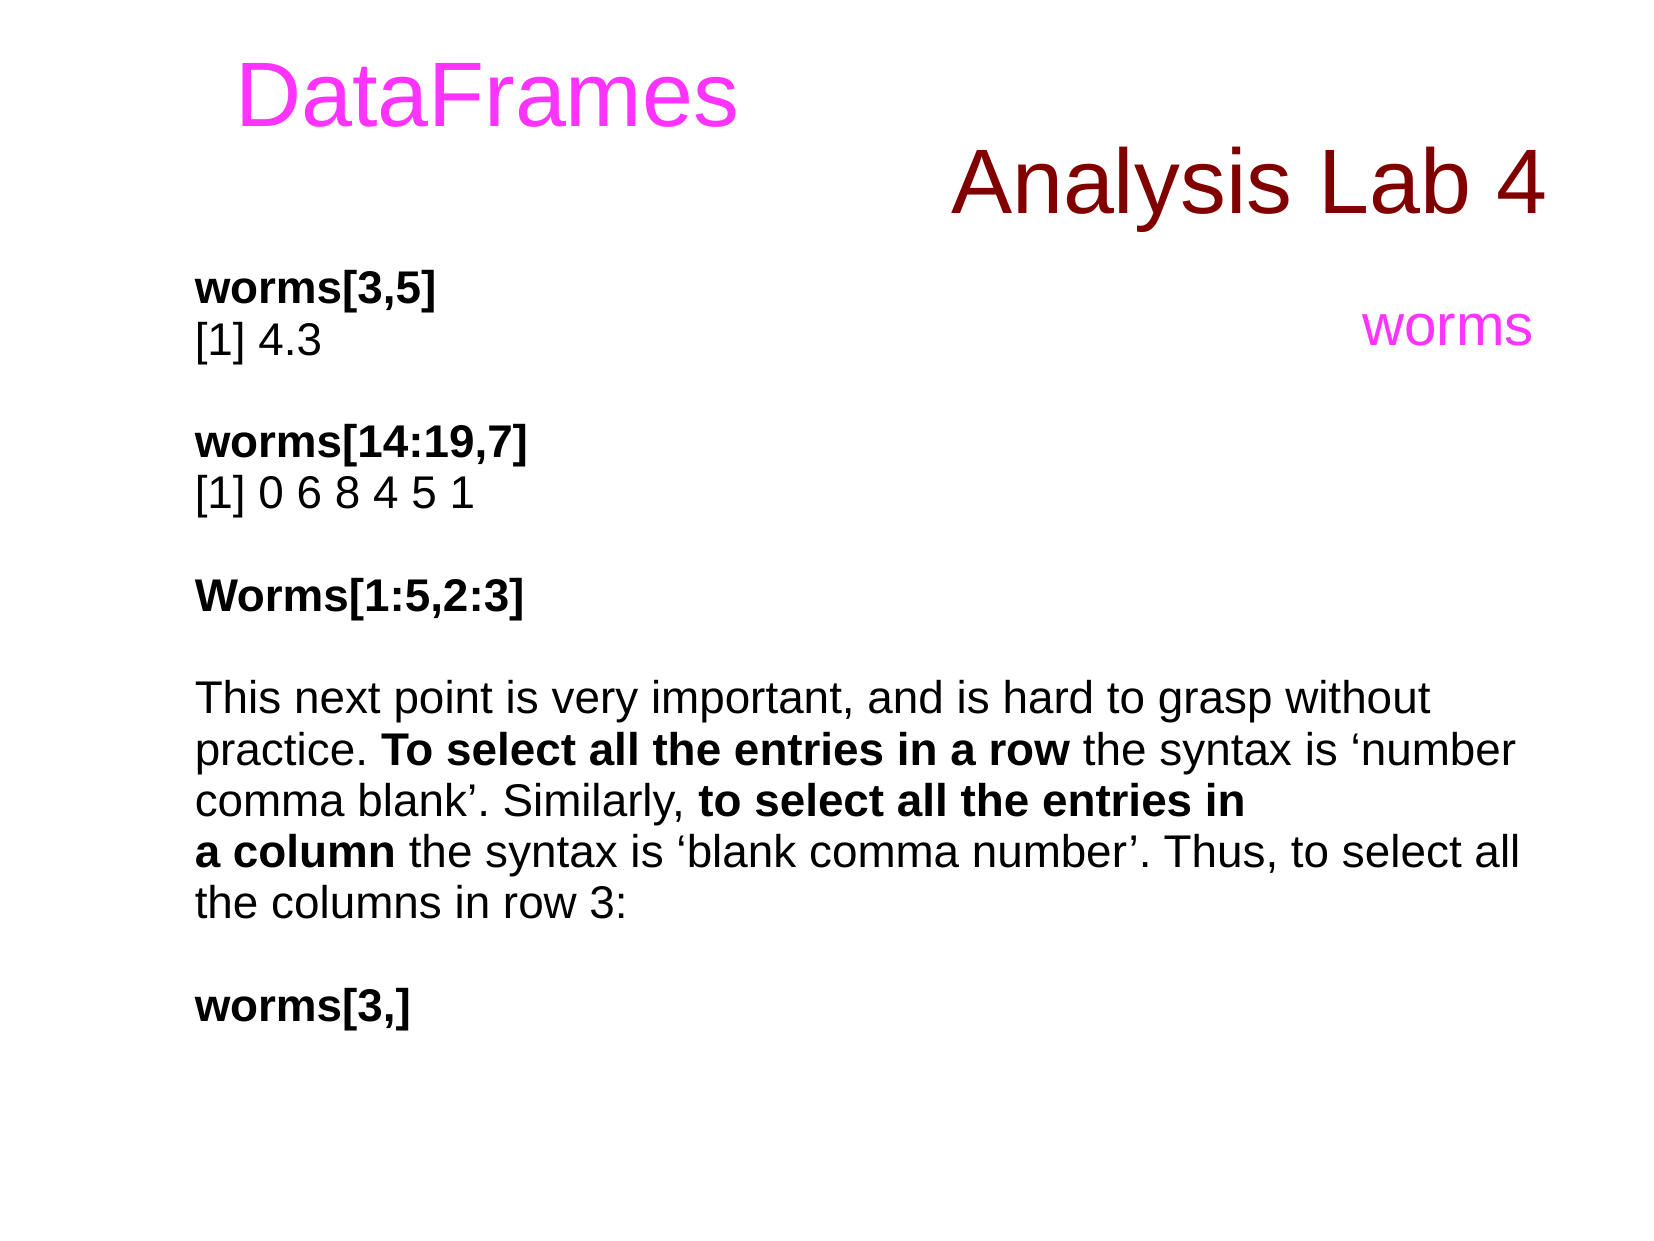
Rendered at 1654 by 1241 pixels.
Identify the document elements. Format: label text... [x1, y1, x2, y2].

text_box DataFrames [45, 36, 931, 346]
text_box worms[3,5] [1] 4.3 worms[14:19,7] [1] 0 6 8 4 5 1 Worms[1:5,2:3] This next point is very important, and is hard to grasp without practice. To select all the entries in a row the syntax is ‘number comma blank’. Similarly, to select all the entries in a column the syntax is ‘blank comma number’. Thus, to select all the columns in row 3: worms[3,] [180, 255, 1561, 1241]
title Analysis Lab 4 [931, 77, 1549, 255]
